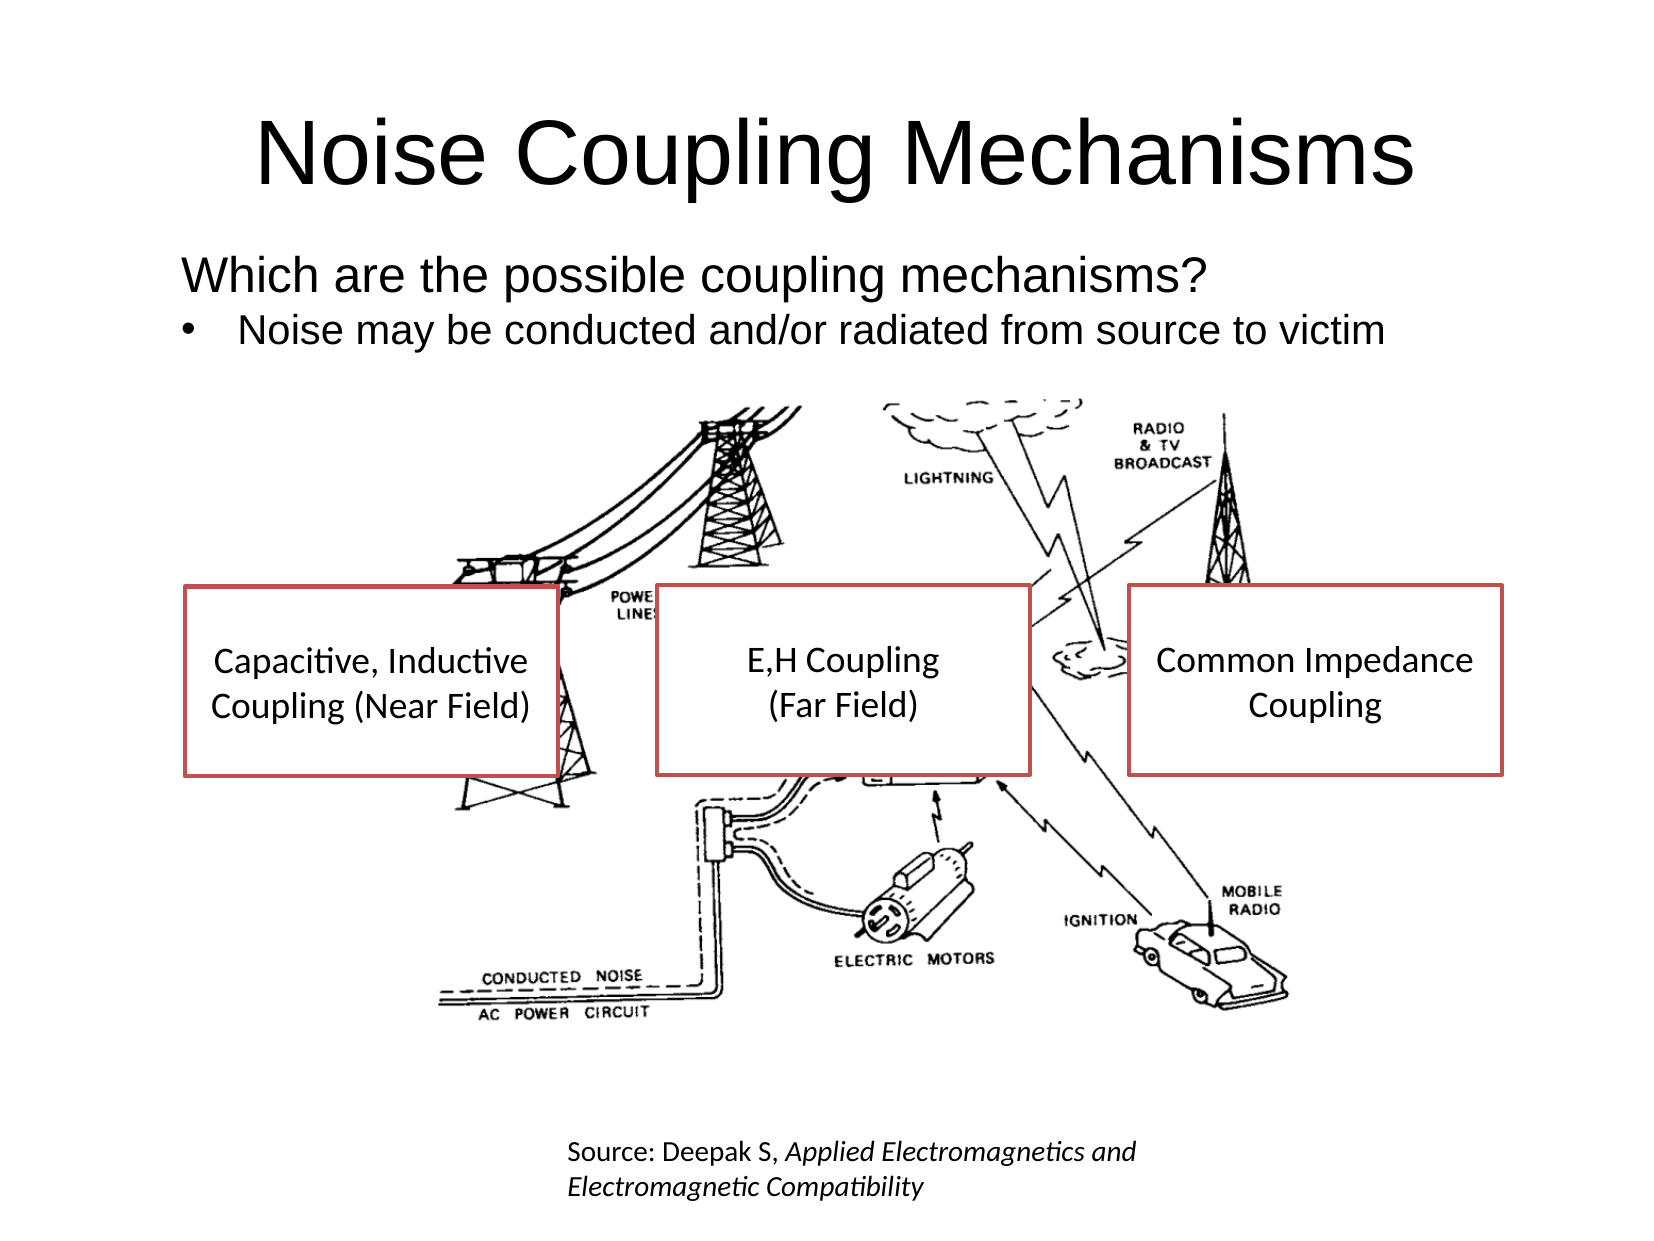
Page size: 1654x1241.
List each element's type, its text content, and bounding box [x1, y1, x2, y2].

title Noise Coupling Mechanisms [82, 49, 1571, 257]
text_box Capacitive, Inductive Coupling (Near Field) [184, 586, 558, 777]
text_box Which are the possible coupling mechanisms? Noise may be conducted and/or radiated from source to victim [166, 257, 1502, 411]
text_box Common Impedance Coupling [1128, 585, 1502, 775]
text_box Source: Deepak S, Applied Electromagnetics and Electromagnetic Compatibility [552, 1124, 1350, 1210]
picture [301, 379, 1352, 1029]
text_box E,H Coupling (Far Field) [656, 585, 1030, 775]
